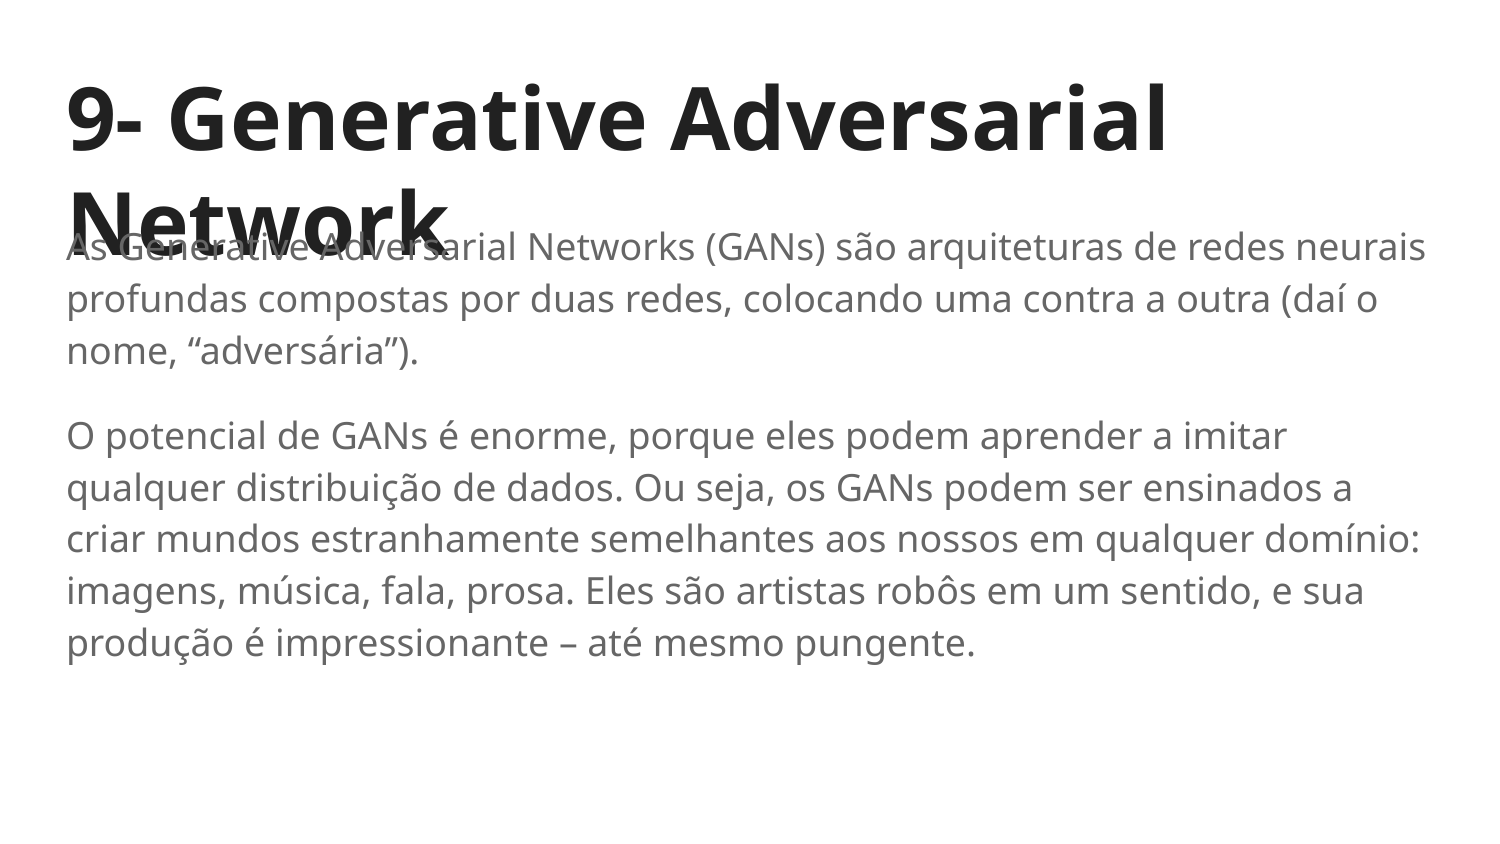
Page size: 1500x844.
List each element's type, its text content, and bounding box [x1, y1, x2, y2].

title 9- Generative Adversarial Network [51, 48, 1449, 180]
list As Generative Adversarial Networks (GANs) são arquiteturas de redes neurais profundas compostas por duas redes, colocando uma contra a outra (daí o nome, “adversária”). O potencial de GANs é enorme, porque eles podem aprender a imitar qualquer distribuição de dados. Ou seja, os GANs podem ser ensinados a criar mundos estranhamente semelhantes aos nossos em qualquer domínio: imagens, música, fala, prosa. Eles são artistas robôs em um sentido, e sua produção é impressionante – até mesmo pungente. [51, 201, 1449, 750]
